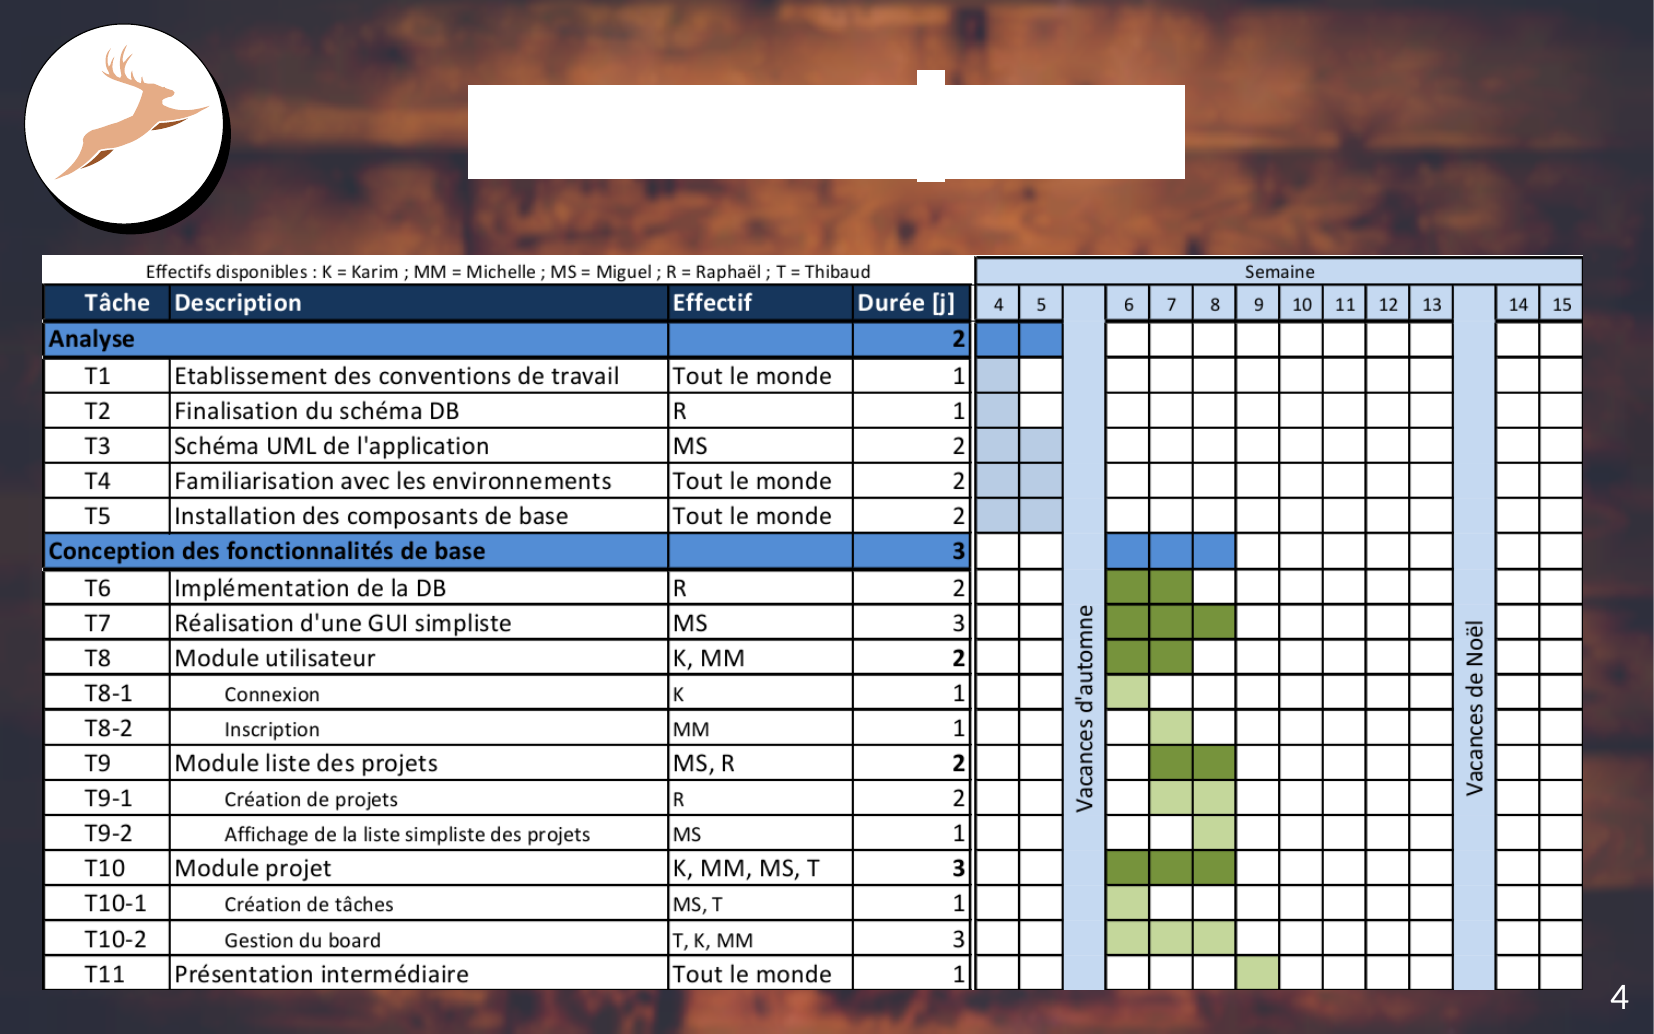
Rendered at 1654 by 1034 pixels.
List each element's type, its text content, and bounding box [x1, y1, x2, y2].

text_box 4 [1595, 964, 1642, 1025]
title Planification Initiale [237, 41, 1571, 214]
picture [0, 0, 1654, 1034]
